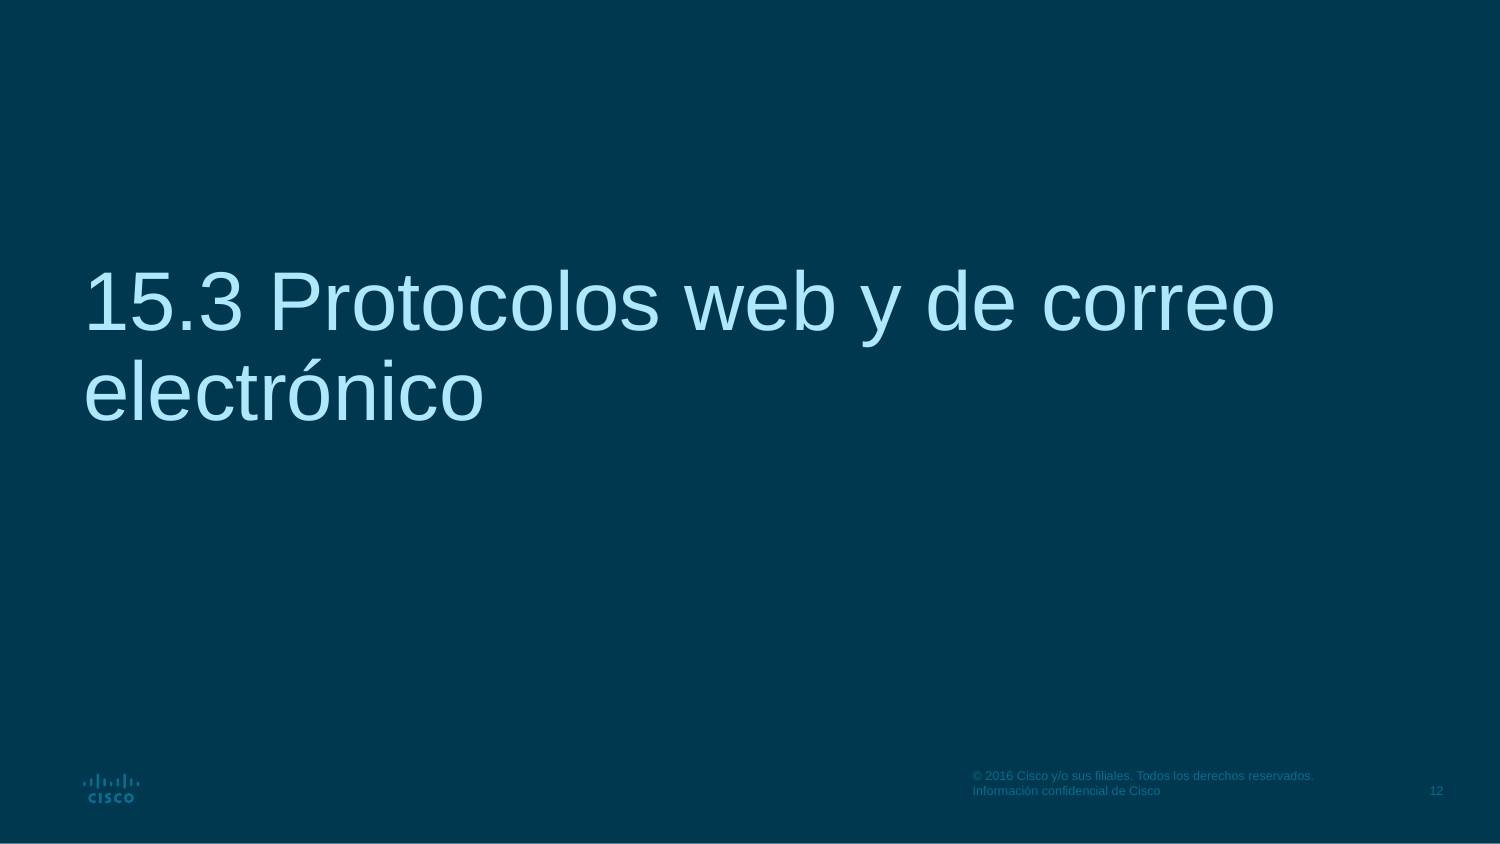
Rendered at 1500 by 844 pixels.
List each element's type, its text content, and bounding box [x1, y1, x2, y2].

title 15.3 Protocolos web y de correo electrónico [68, 294, 1419, 446]
